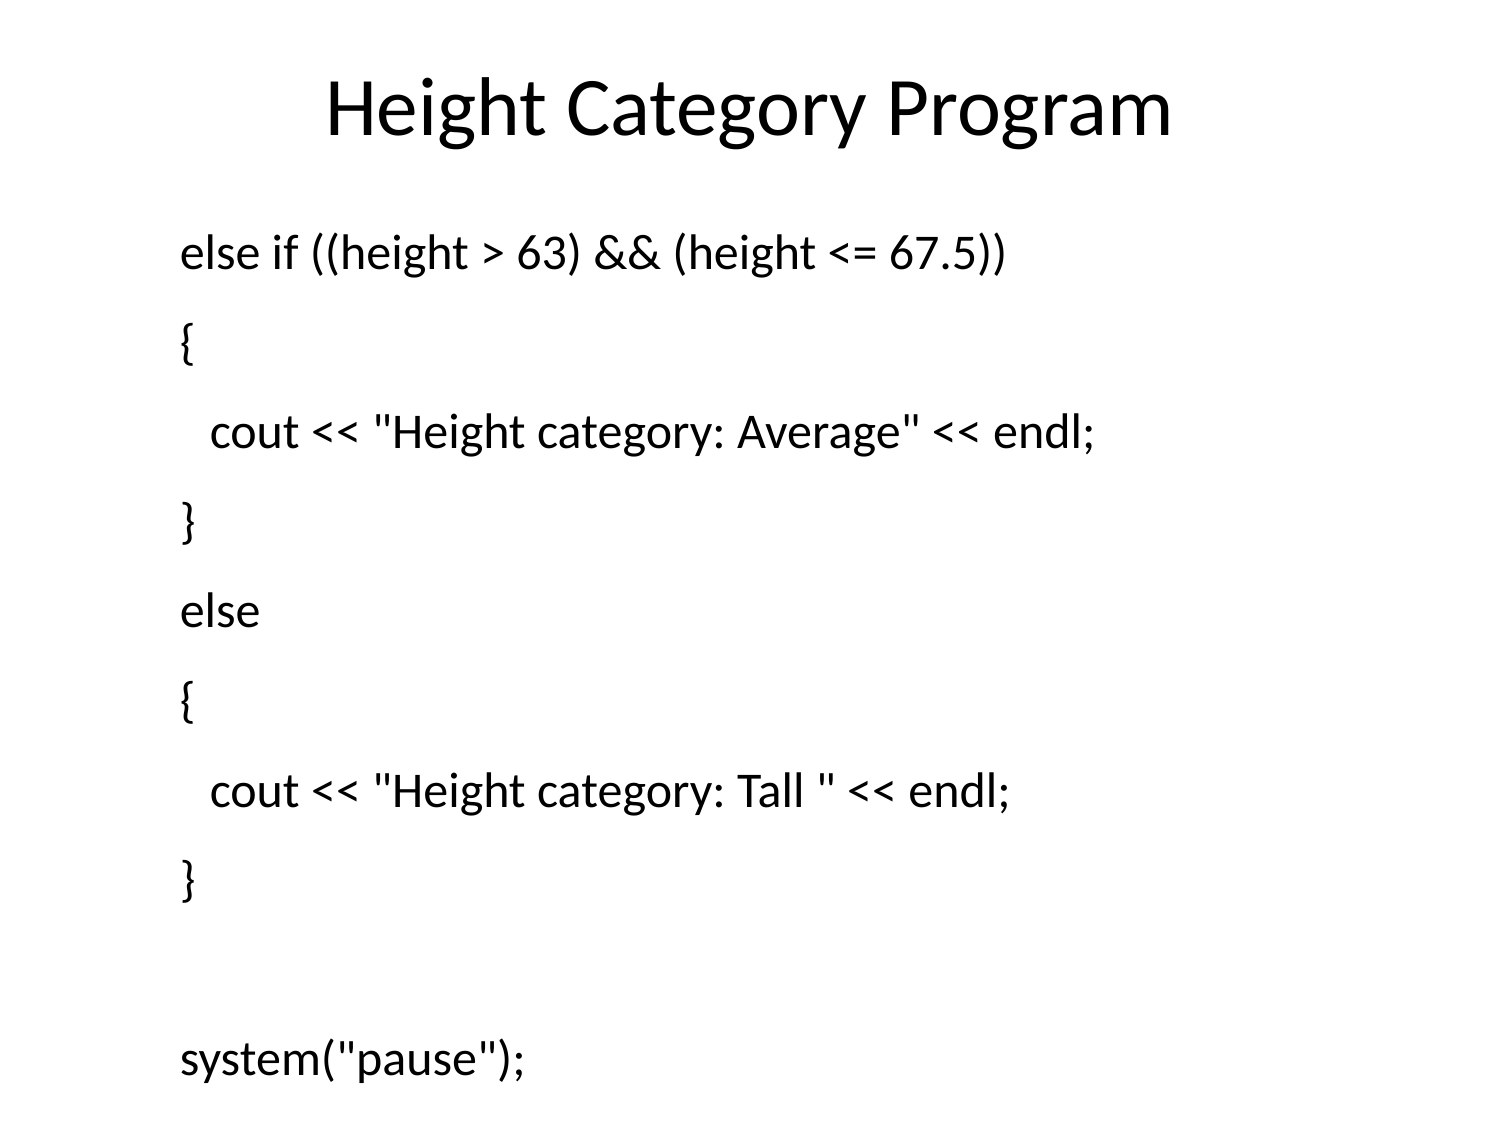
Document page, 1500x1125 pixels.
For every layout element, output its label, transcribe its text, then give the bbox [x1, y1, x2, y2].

title Height Category Program [75, 45, 1425, 212]
list else if ((height > 63) && (height <= 67.5)) { cout << "Height category: Average" << endl; } else { cout << "Height category: Tall " << endl; } system("pause"); return 0; } [75, 212, 1450, 1050]
